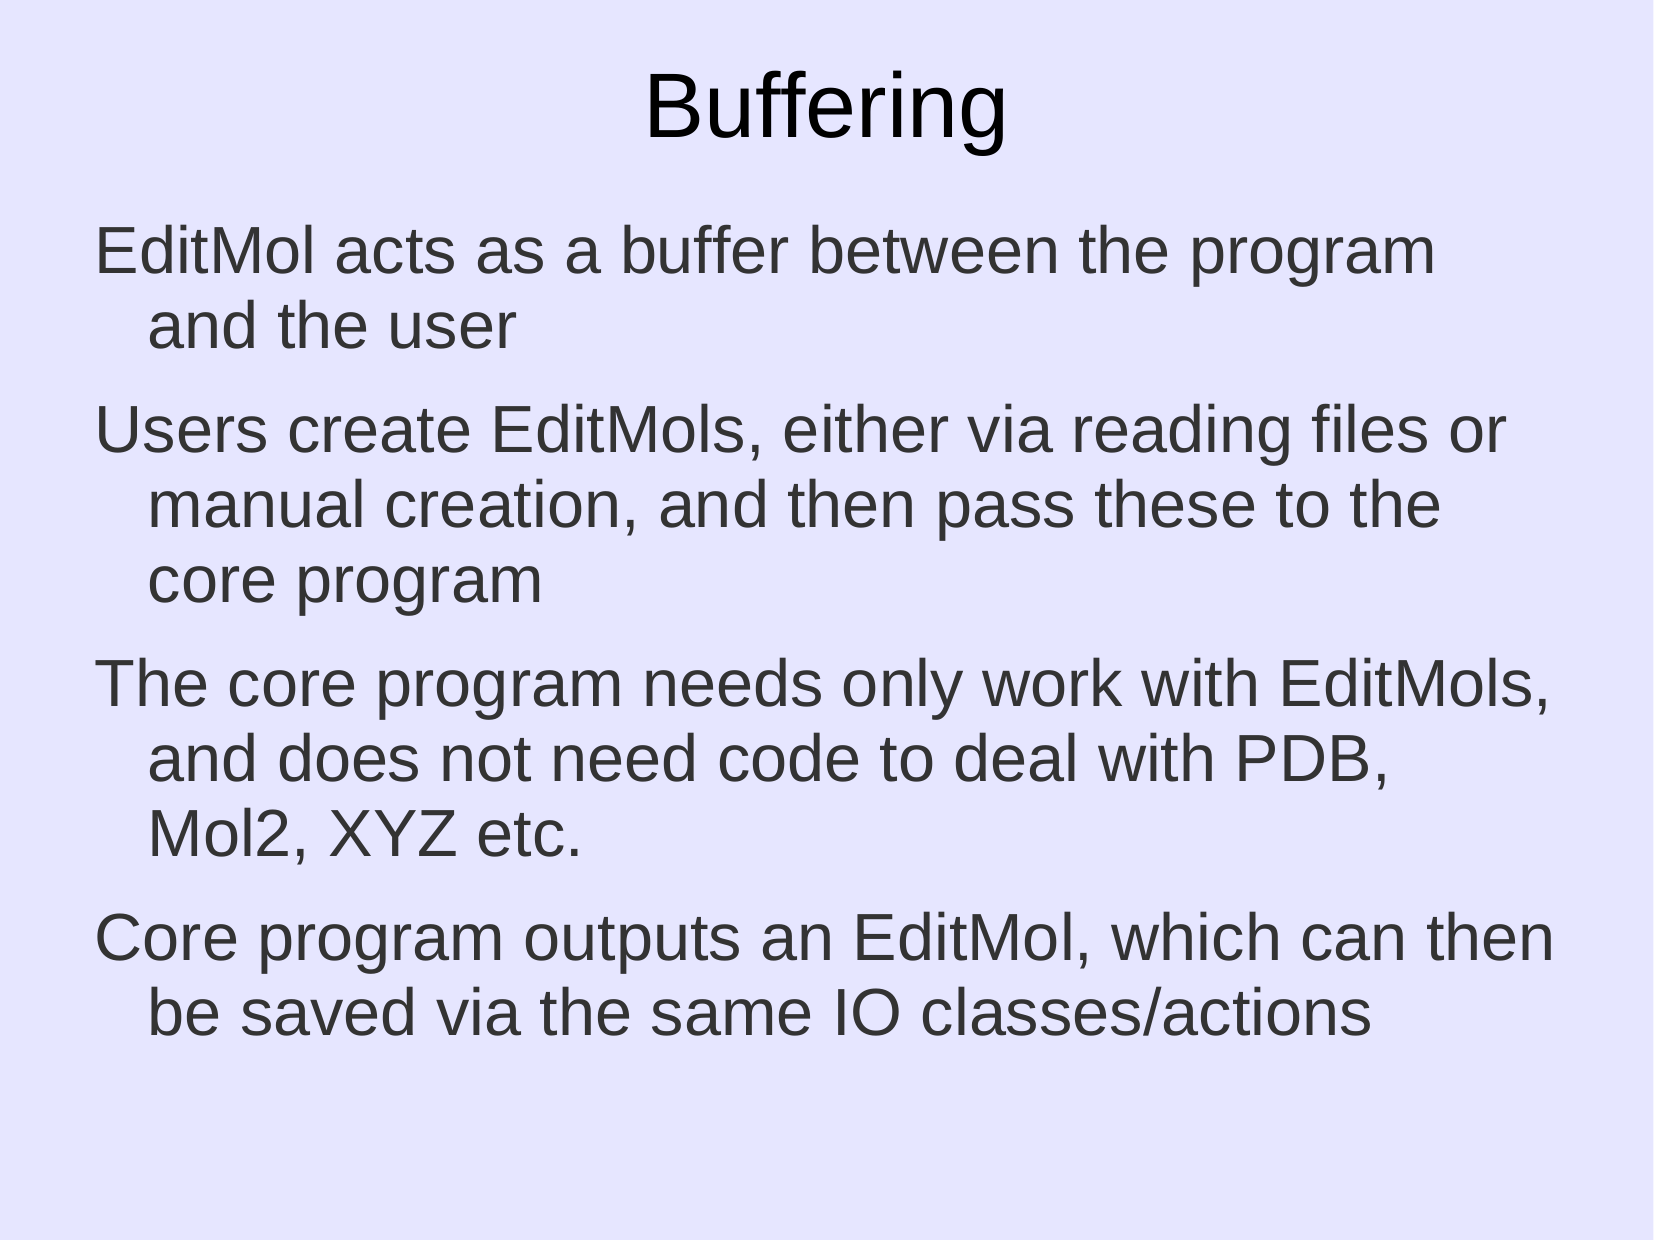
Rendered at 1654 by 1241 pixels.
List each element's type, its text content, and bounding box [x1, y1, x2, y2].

list EditMol acts as a buffer between the program and the user Users create EditMols, either via reading files or manual creation, and then pass these to the core program The core program needs only work with EditMols, and does not need code to deal with PDB, Mol2, XYZ etc. Core program outputs an EditMol, which can then be saved via the same IO classes/actions [76, 213, 1565, 1050]
title Buffering [82, 49, 1571, 163]
